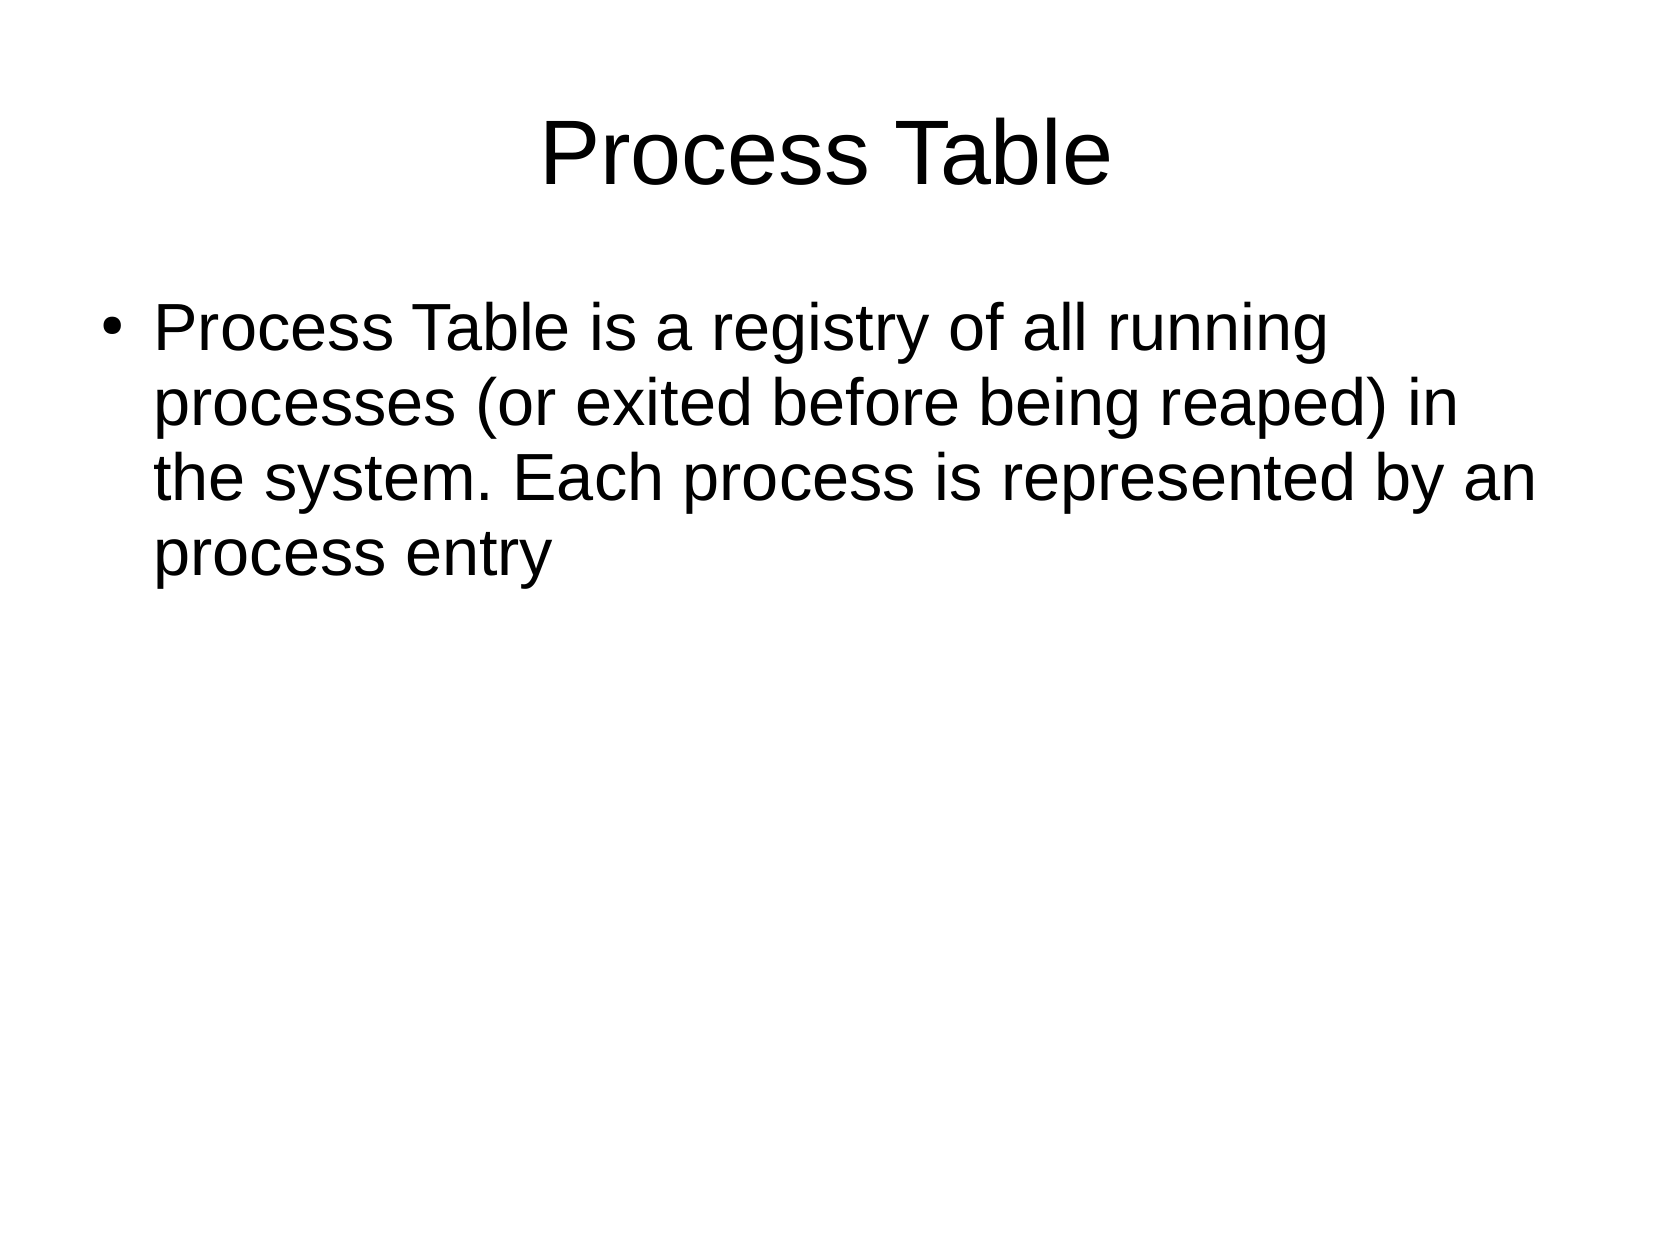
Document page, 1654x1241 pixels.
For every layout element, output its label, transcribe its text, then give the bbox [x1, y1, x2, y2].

list Process Table is a registry of all running processes (or exited before being reaped) in the system. Each process is represented by an process entry [82, 290, 1571, 1010]
title Process Table [82, 49, 1571, 257]
